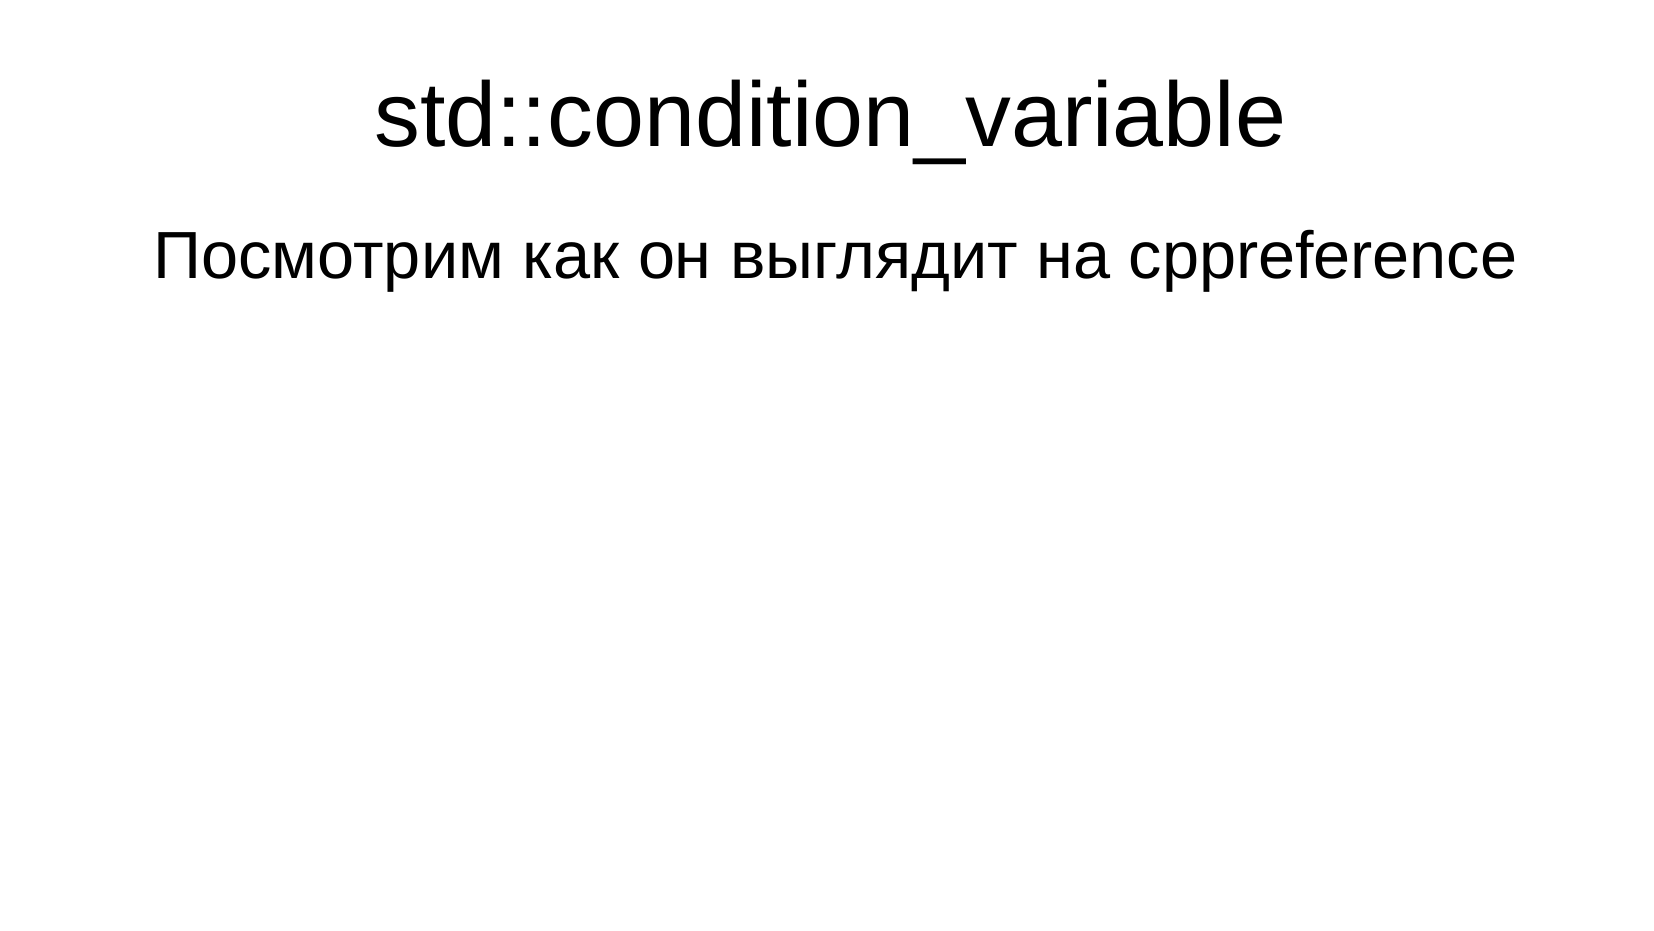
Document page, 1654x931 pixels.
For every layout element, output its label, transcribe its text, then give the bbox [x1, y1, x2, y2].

title std::condition_variable [86, 37, 1576, 193]
list Посмотрим как он выглядит на cppreference [82, 217, 1571, 758]
